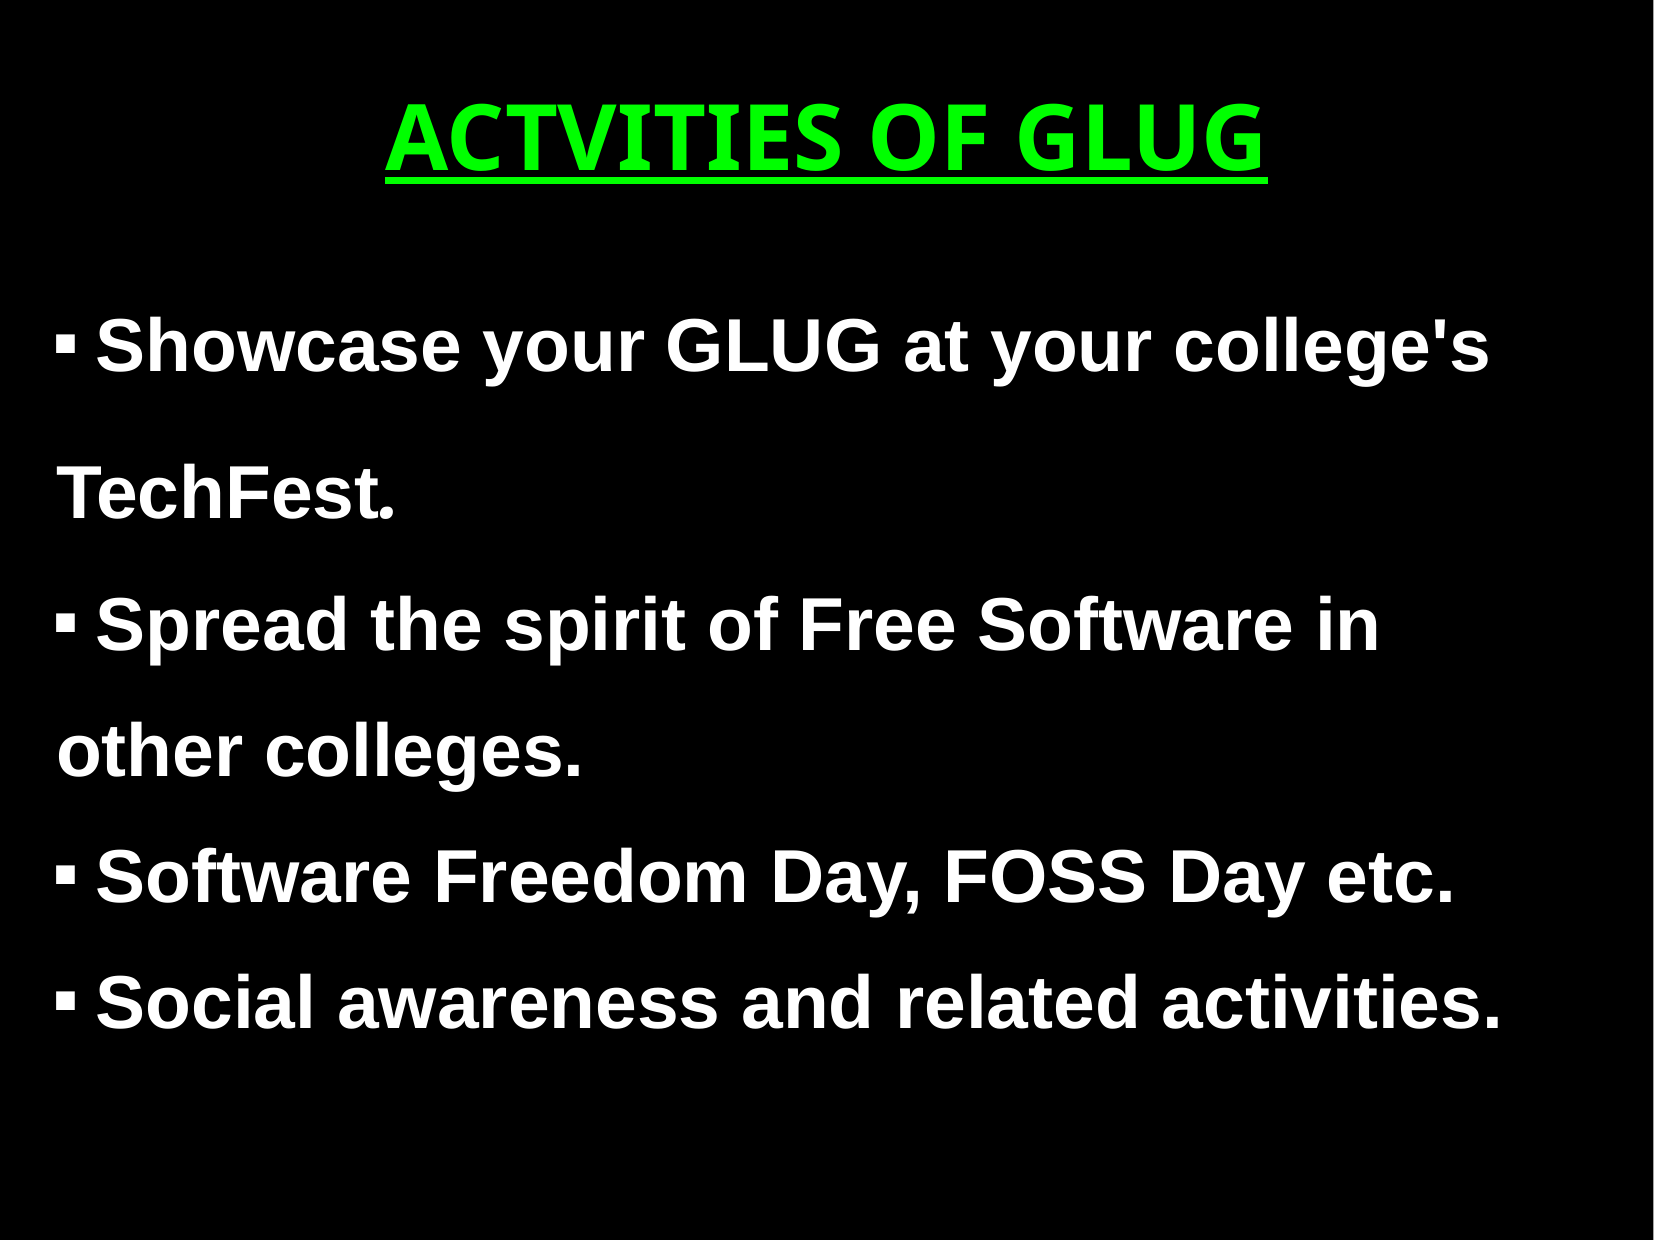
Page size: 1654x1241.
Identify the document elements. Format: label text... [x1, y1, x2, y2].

title ACTVITIES OF GLUG [82, 39, 1571, 232]
text_box Showcase your GLUG at your college's TechFest. Spread the spirit of Free Software in other colleges. Software Freedom Day, FOSS Day etc. Social awareness and related activities. [41, 253, 1577, 1012]
